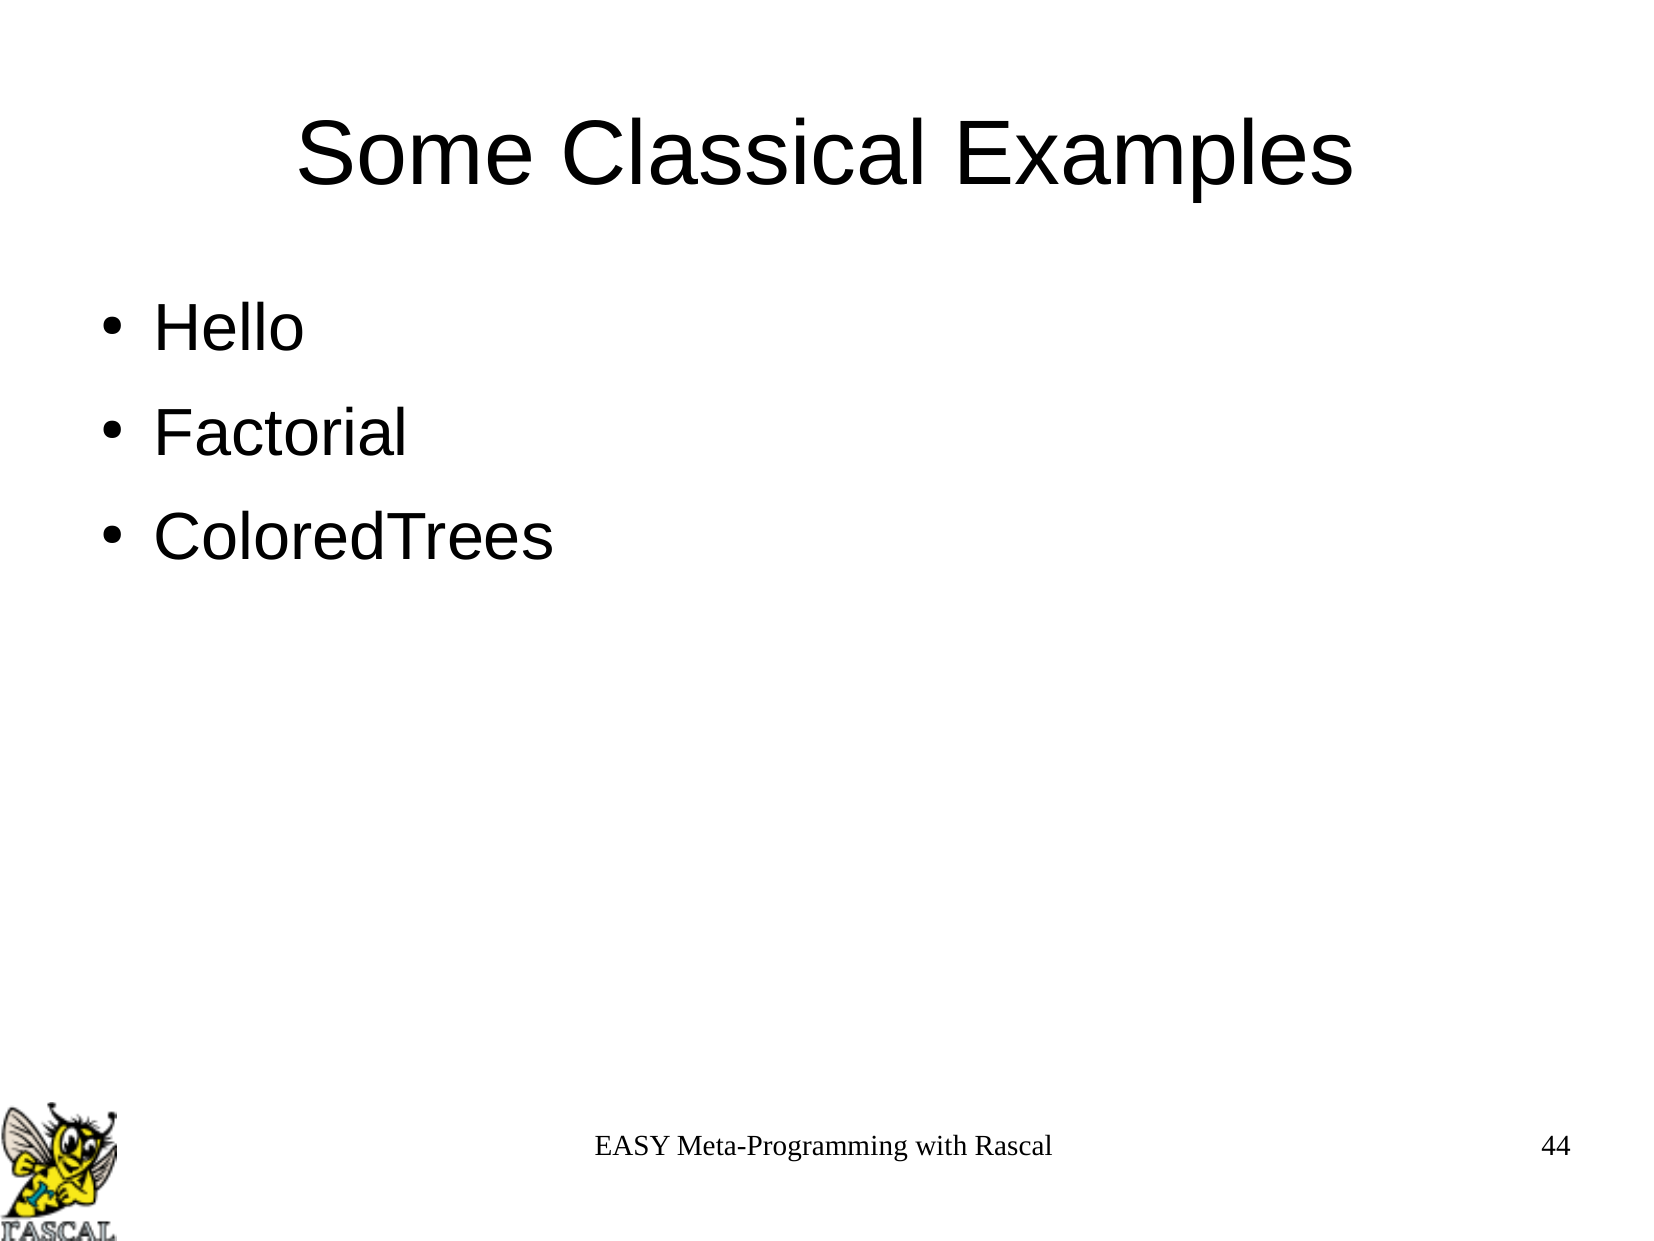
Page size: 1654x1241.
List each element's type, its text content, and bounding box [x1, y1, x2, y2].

list Hello Factorial ColoredTrees [82, 290, 1571, 1109]
picture [0, 1102, 117, 1241]
title Some Classical Examples [82, 49, 1571, 257]
